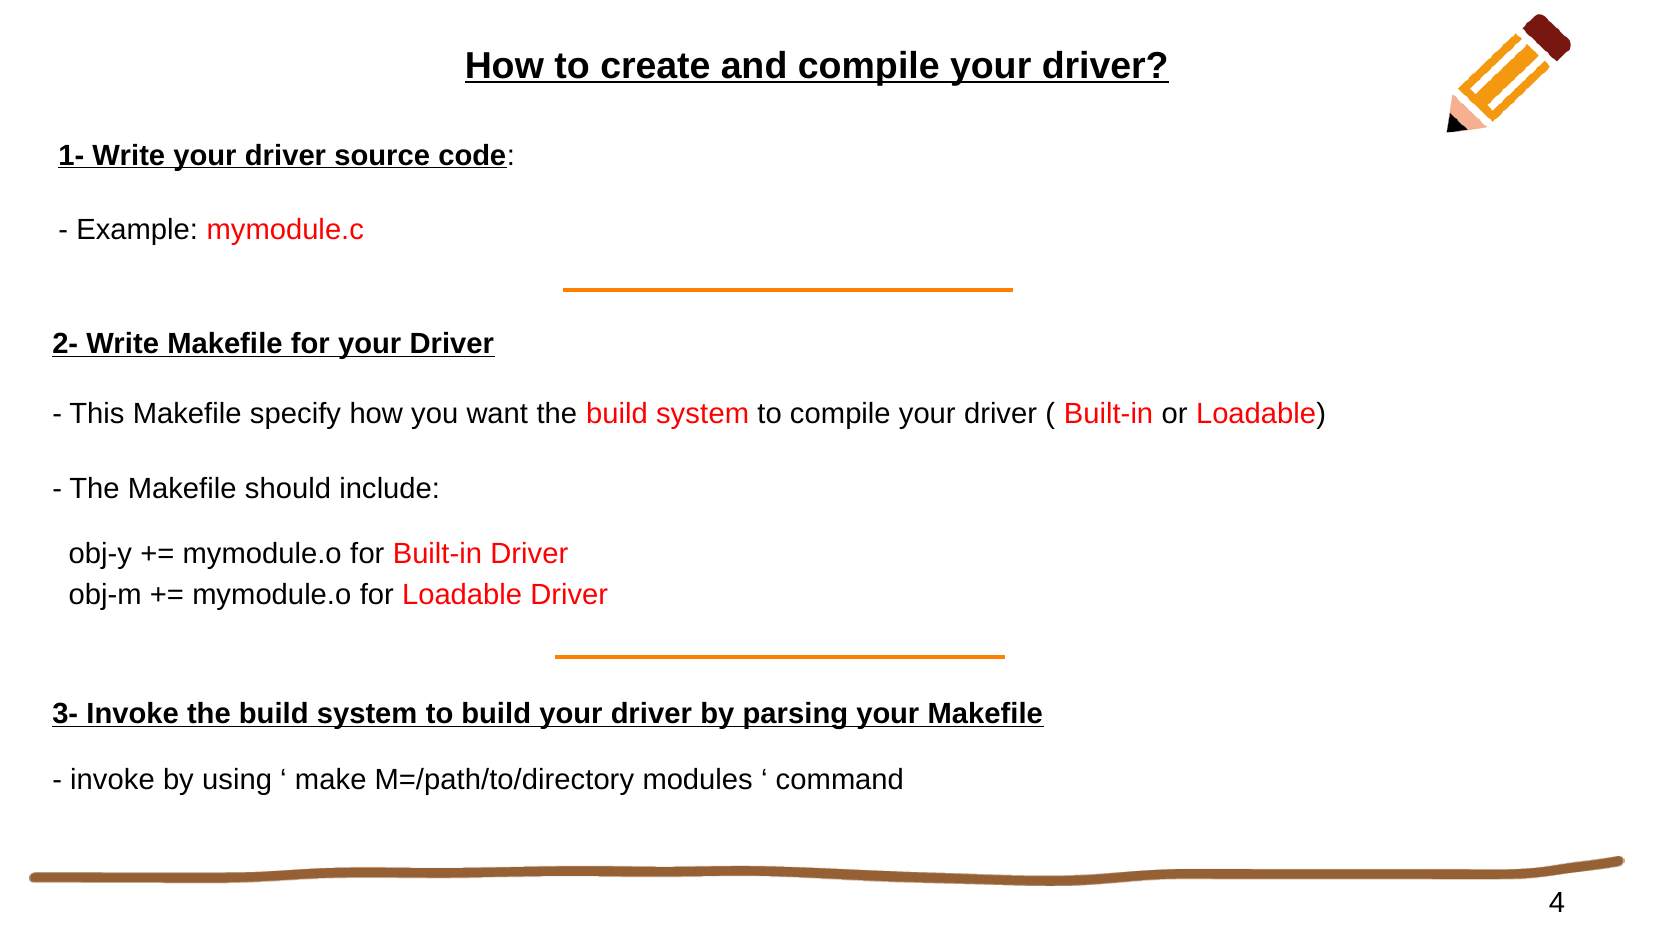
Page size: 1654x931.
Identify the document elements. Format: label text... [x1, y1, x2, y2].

picture [1446, 14, 1571, 133]
picture [29, 856, 1625, 886]
text_box 2- Write Makefile for your Driver - This Makefile specify how you want the build system to compile your driver ( Built-in or Loadable) - The Makefile should include: obj-y += mymodule.o for Built-in Driver obj-m += mymodule.o for Loadable Driver [37, 320, 1332, 661]
text_box 1- Write your driver source code: - Example: mymodule.c [43, 131, 527, 253]
text_box How to create and compile your driver? [450, 37, 1268, 179]
text_box 3- Invoke the build system to build your driver by parsing your Makefile - invoke by using ‘ make M=/path/to/directory modules ‘ command [37, 690, 1053, 803]
